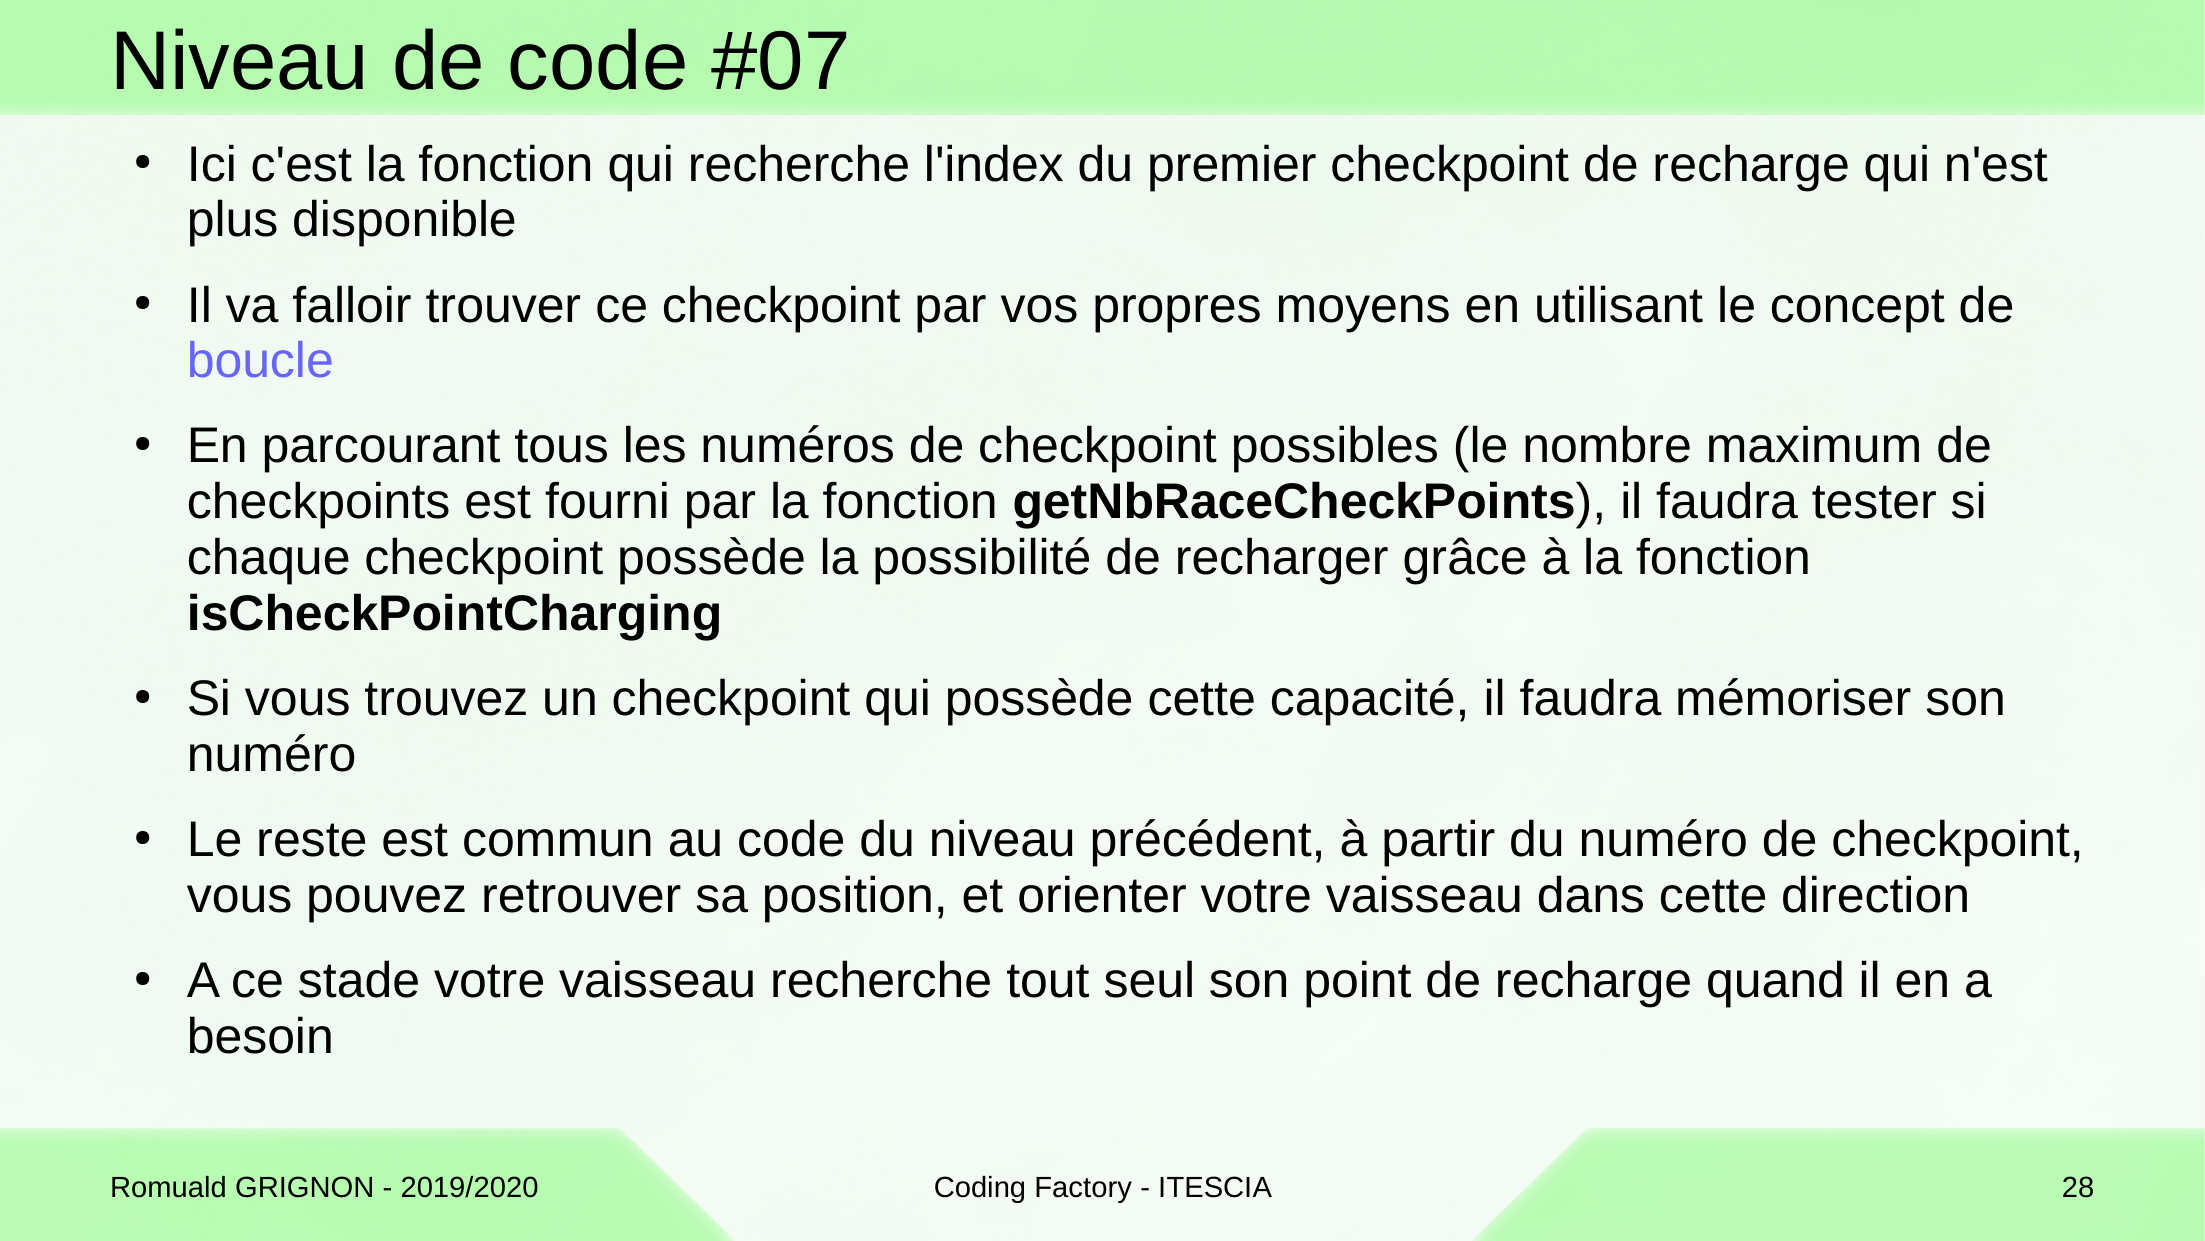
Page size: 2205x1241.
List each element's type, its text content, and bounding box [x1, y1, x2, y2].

title Niveau de code #07 [110, 49, 2095, 257]
picture [0, 0, 2205, 1241]
list Ici c'est la fonction qui recherche l'index du premier checkpoint de recharge qui n'est plus disponible Il va falloir trouver ce checkpoint par vos propres moyens en utilisant le concept de boucle En parcourant tous les numéros de checkpoint possibles (le nombre maximum de checkpoints est fourni par la fonction getNbRaceCheckPoints), il faudra tester si chaque checkpoint possède la possibilité de recharger grâce à la fonction isCheckPointCharging Si vous trouvez un checkpoint qui possède cette capacité, il faudra mémoriser son numéro Le reste est commun au code du niveau précédent, à partir du numéro de checkpoint, vous pouvez retrouver sa position, et orienter votre vaisseau dans cette direction A ce stade votre vaisseau recherche tout seul son point de recharge quand il en a besoin [116, 206, 2101, 1149]
